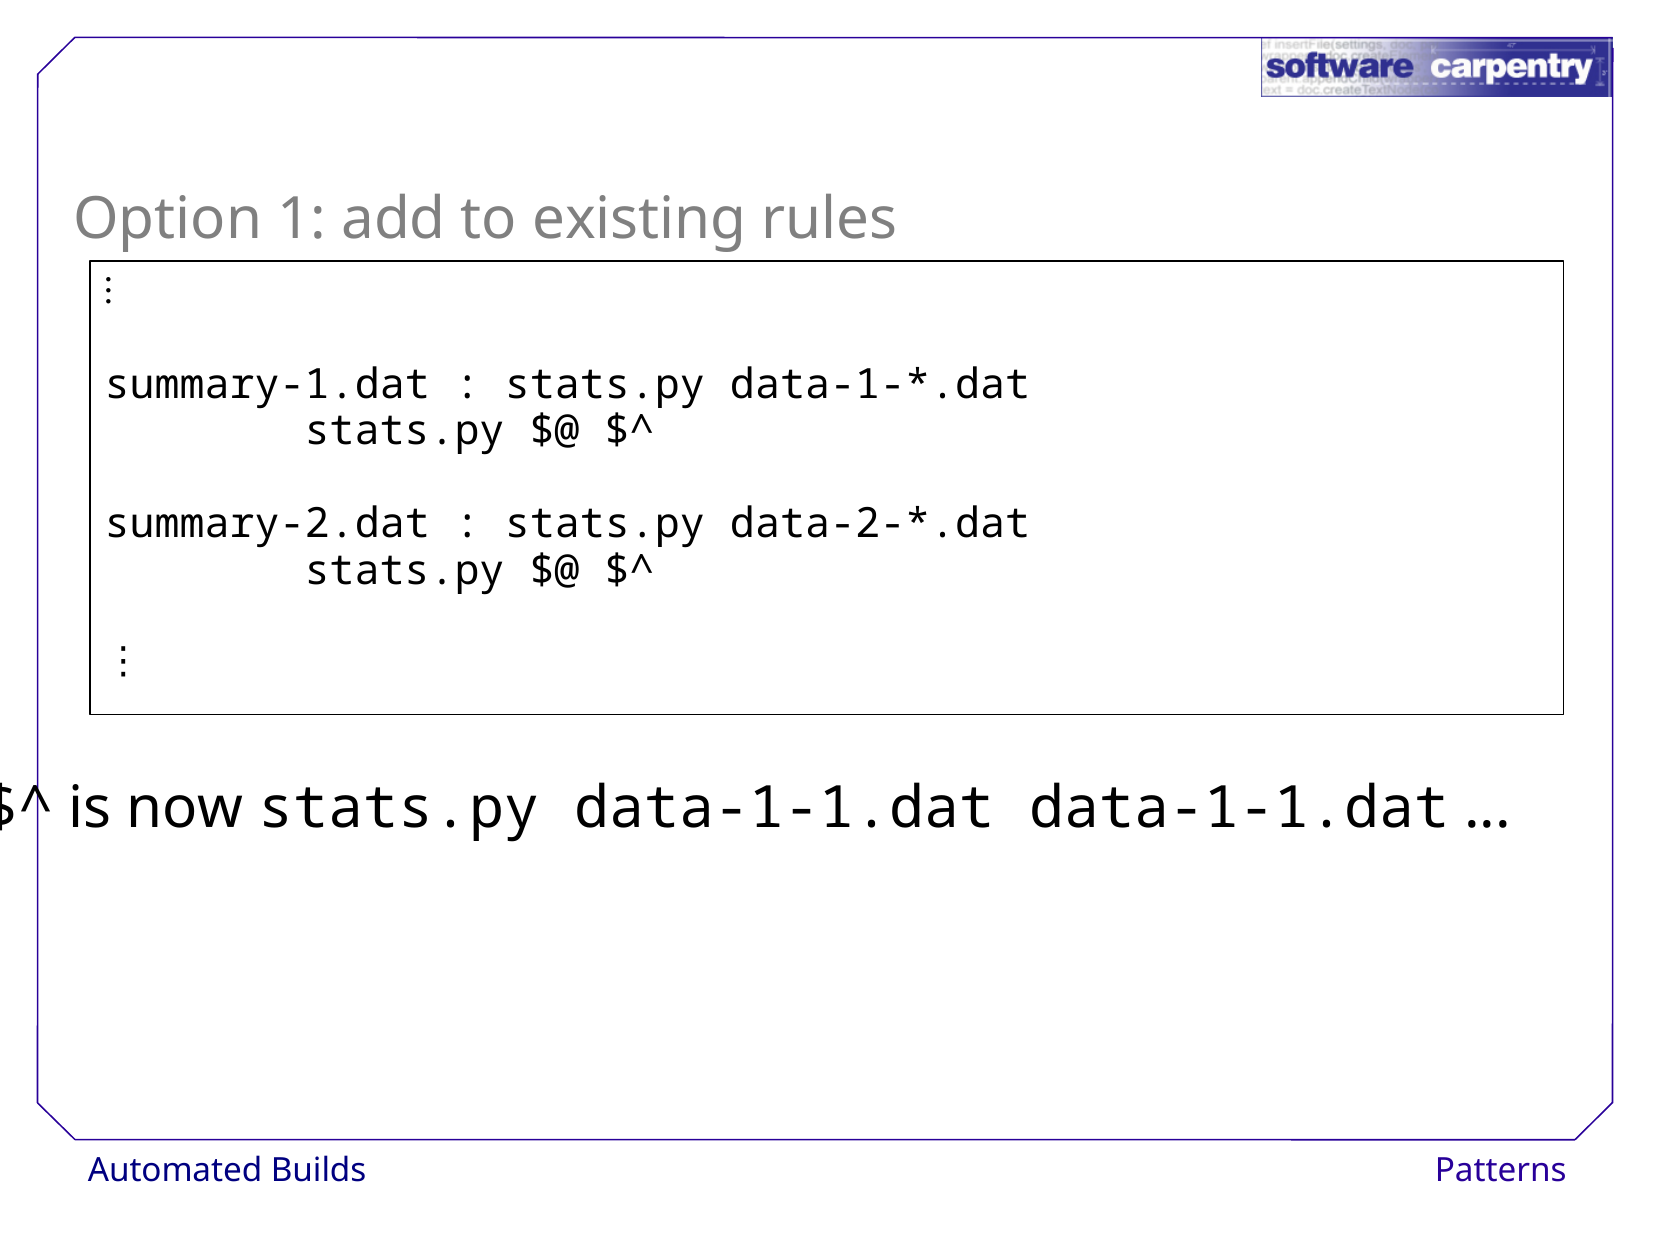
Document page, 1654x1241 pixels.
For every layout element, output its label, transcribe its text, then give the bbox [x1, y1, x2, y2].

text_box ⋮ summary-1.dat : stats.py data-1-*.dat stats.py $@ $^ summary-2.dat : stats.py data-2-*.dat stats.py $@ $^ ⋮ [89, 260, 1564, 715]
picture [1261, 39, 1613, 97]
text_box Option 1: add to existing rules [58, 138, 1063, 259]
text_box $^ is now stats.py data-1-1.dat data-1-1.dat ... [0, 726, 1654, 847]
